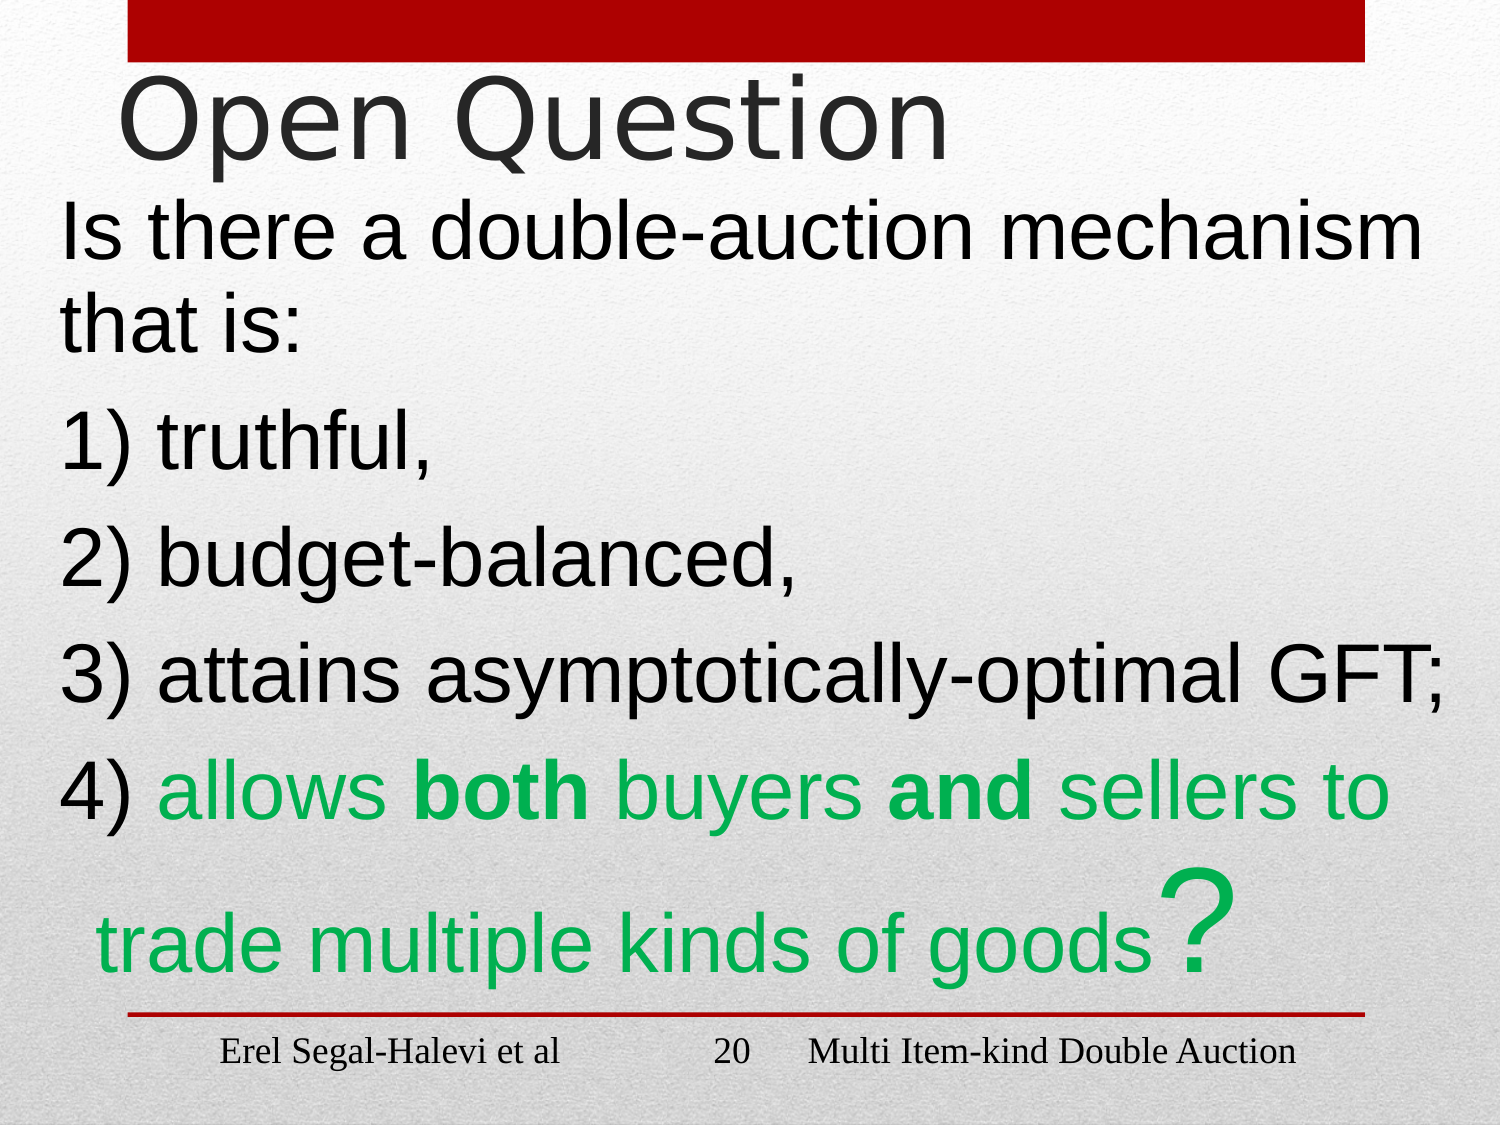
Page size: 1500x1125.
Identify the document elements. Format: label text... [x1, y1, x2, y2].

picture [0, 0, 1500, 1125]
text_box Is there a double-auction mechanism that is: truthful, budget-balanced, attains asymptotically-optimal GFT; allows both buyers and sellers to trade multiple kinds of goods? [45, 177, 1486, 1021]
title Open Question [100, 29, 1201, 177]
